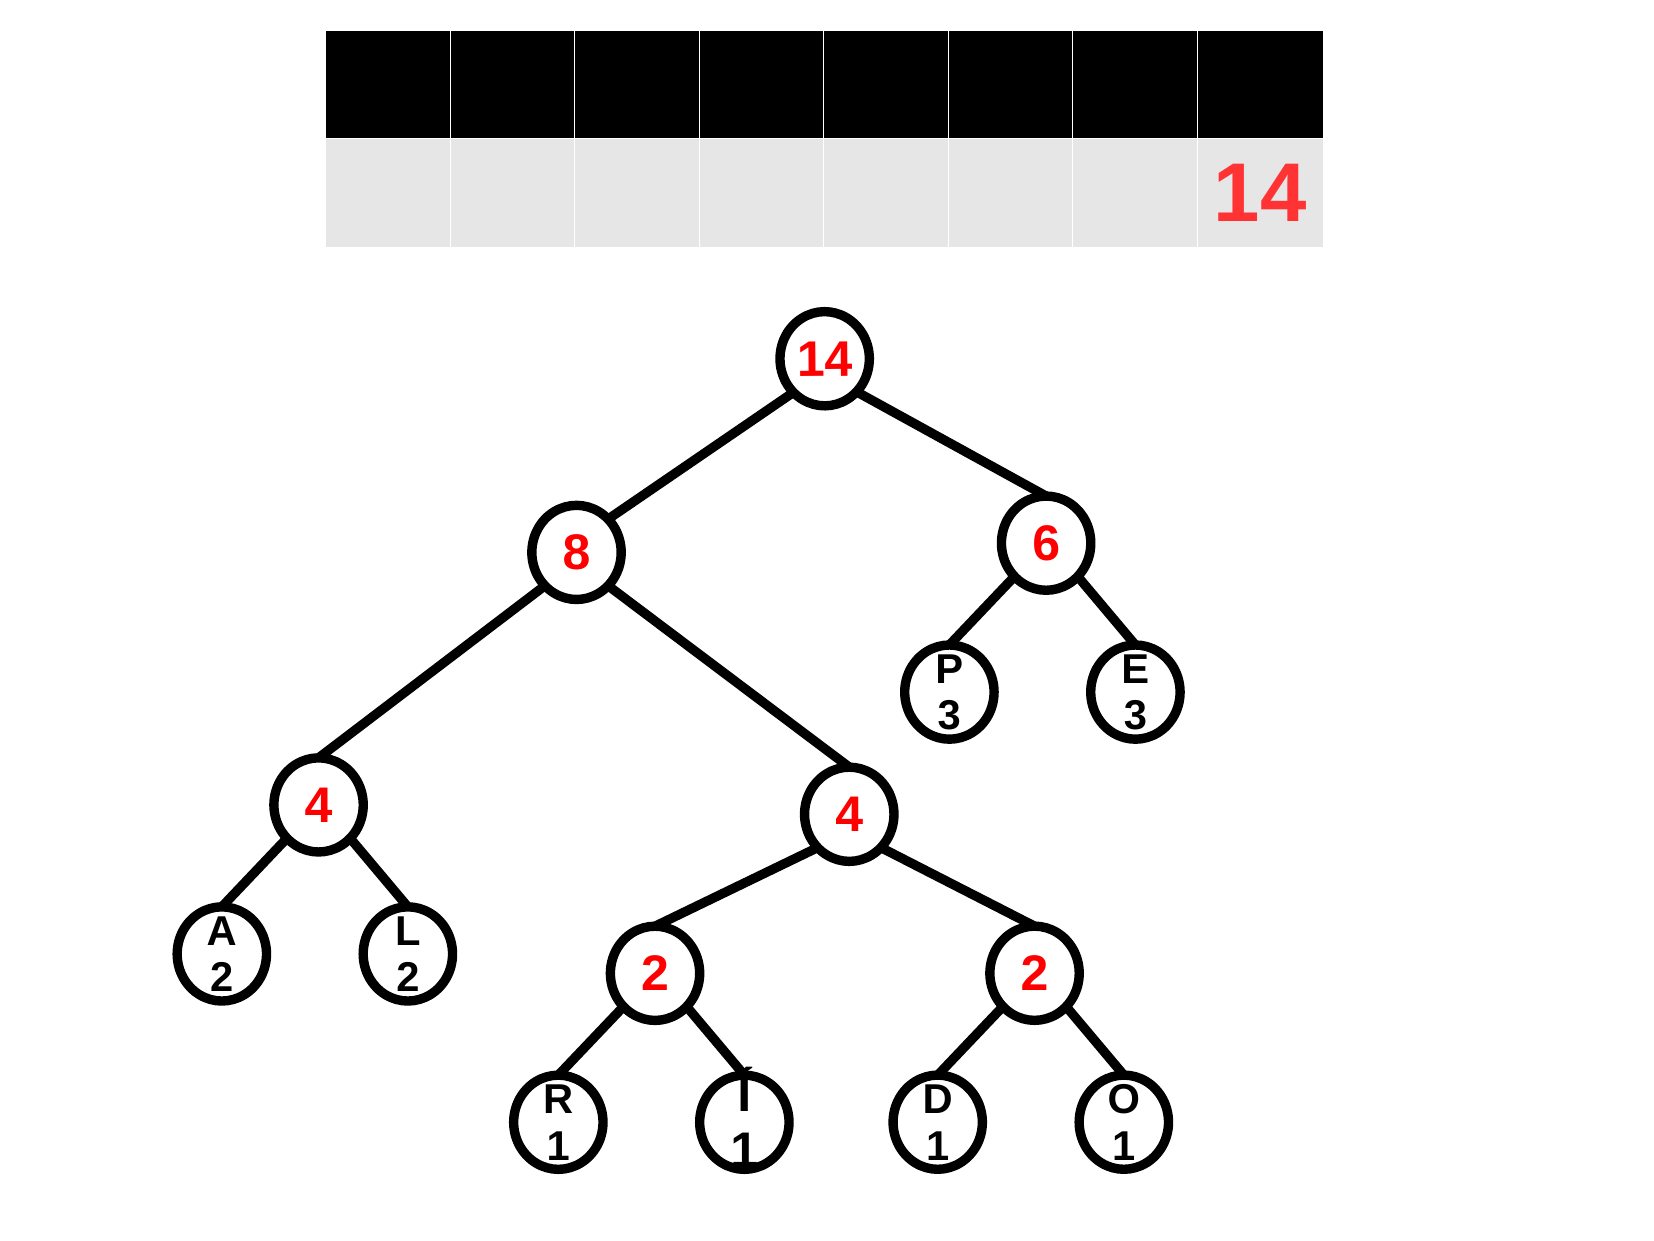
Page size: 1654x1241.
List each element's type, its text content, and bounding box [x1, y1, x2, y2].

table_cell [700, 139, 823, 247]
text_box 8 [531, 505, 622, 600]
table_cell [824, 139, 948, 247]
text_box E 3 [1090, 645, 1181, 740]
table_cell [949, 139, 1072, 247]
text_box A 2 [177, 906, 267, 1002]
text_box 4 [804, 767, 894, 862]
table_header [1198, 31, 1323, 138]
text_box 14 [780, 311, 870, 406]
text_box 4 [273, 757, 364, 852]
text_box D 1 [893, 1075, 983, 1170]
table_header [700, 31, 823, 138]
table_cell [451, 139, 574, 247]
text_box 2 [989, 926, 1080, 1021]
table_header [451, 31, 574, 138]
table_header [1073, 31, 1197, 138]
text_box L 2 [363, 906, 453, 1002]
text_box R 1 [513, 1075, 604, 1170]
text_box 6 [1001, 496, 1091, 591]
table_header [326, 31, 450, 138]
text_box P 3 [904, 645, 995, 740]
table_cell [1073, 139, 1197, 247]
table_cell 14 [1198, 139, 1323, 247]
table_cell [326, 139, 450, 247]
table_header [575, 31, 699, 138]
text_box O 1 [1079, 1075, 1169, 1170]
table_cell [575, 139, 699, 247]
text_box Í 1 [699, 1075, 790, 1170]
table_header [824, 31, 948, 138]
table_header [949, 31, 1072, 138]
text_box 2 [610, 926, 700, 1021]
